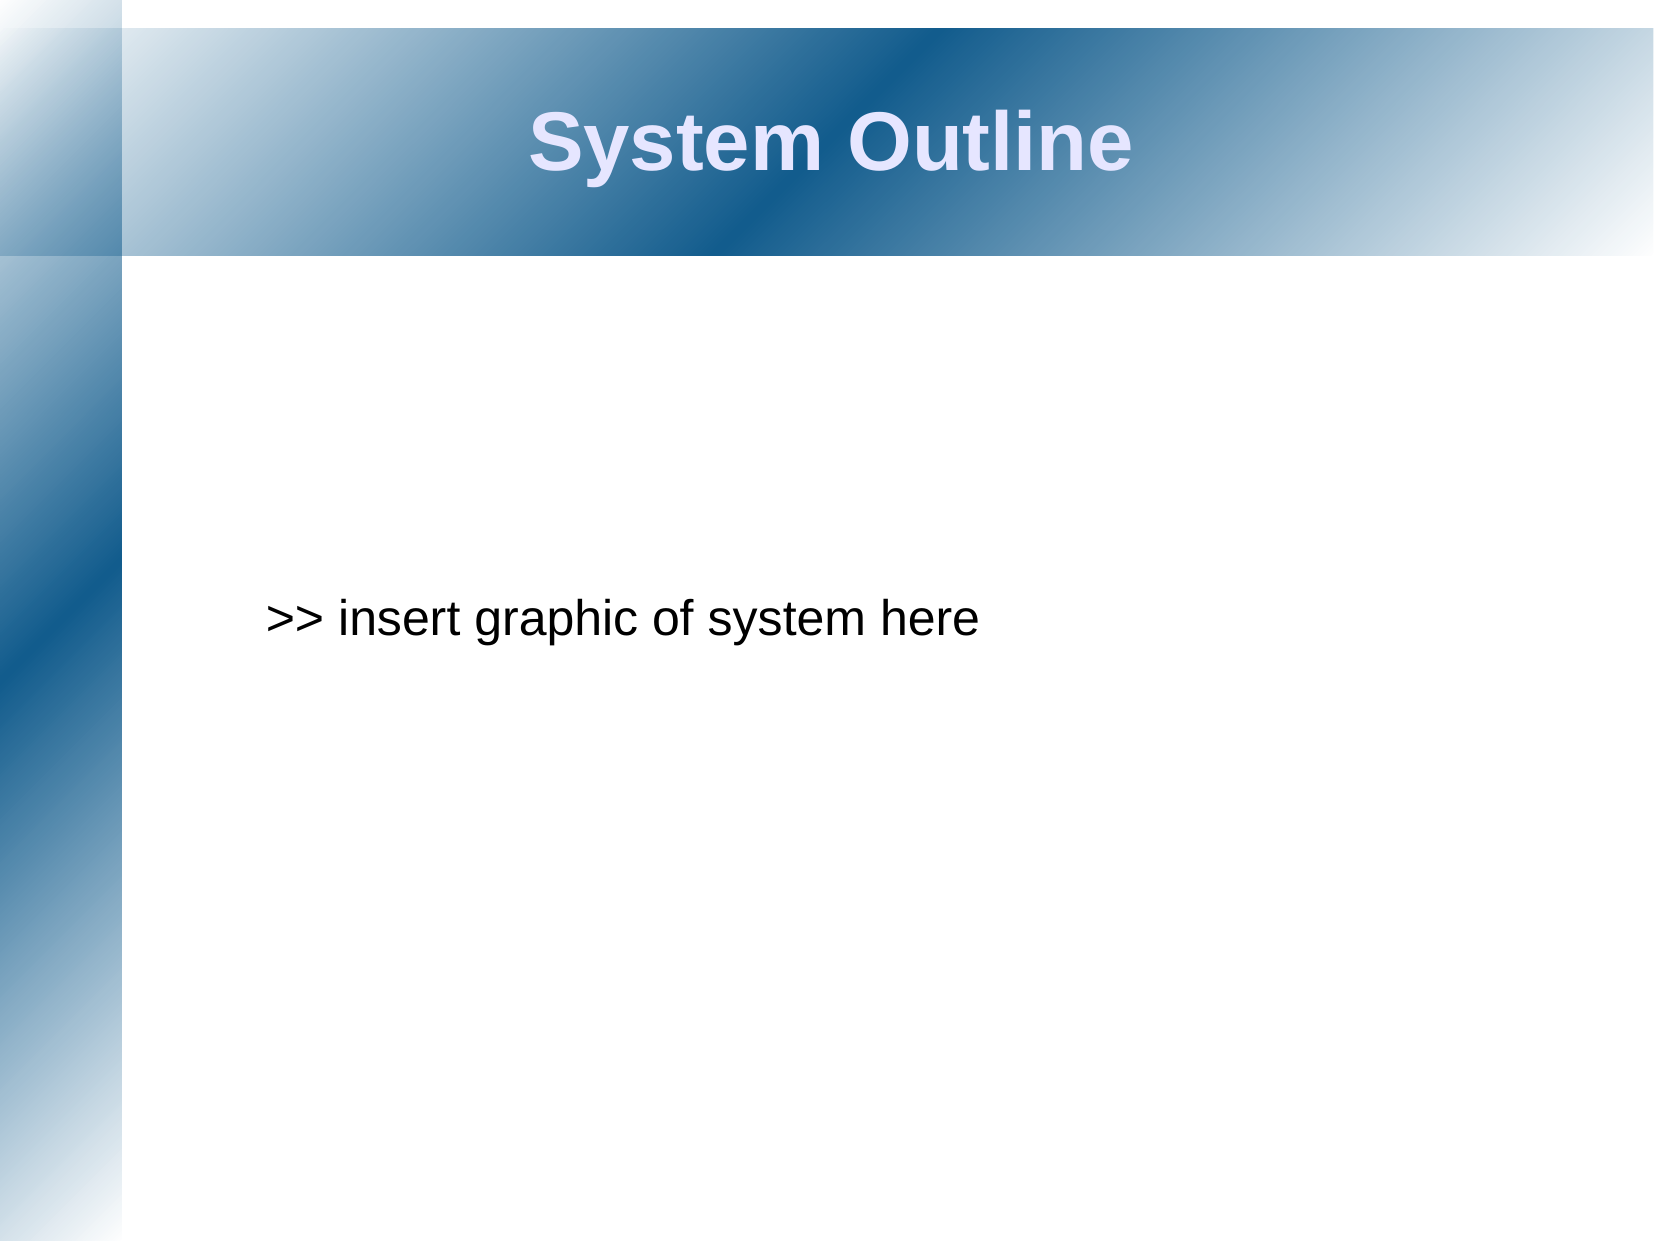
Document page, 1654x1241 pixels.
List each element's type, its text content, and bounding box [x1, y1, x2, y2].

title System Outline [125, 37, 1538, 246]
text_box >> insert graphic of system here [265, 590, 981, 647]
